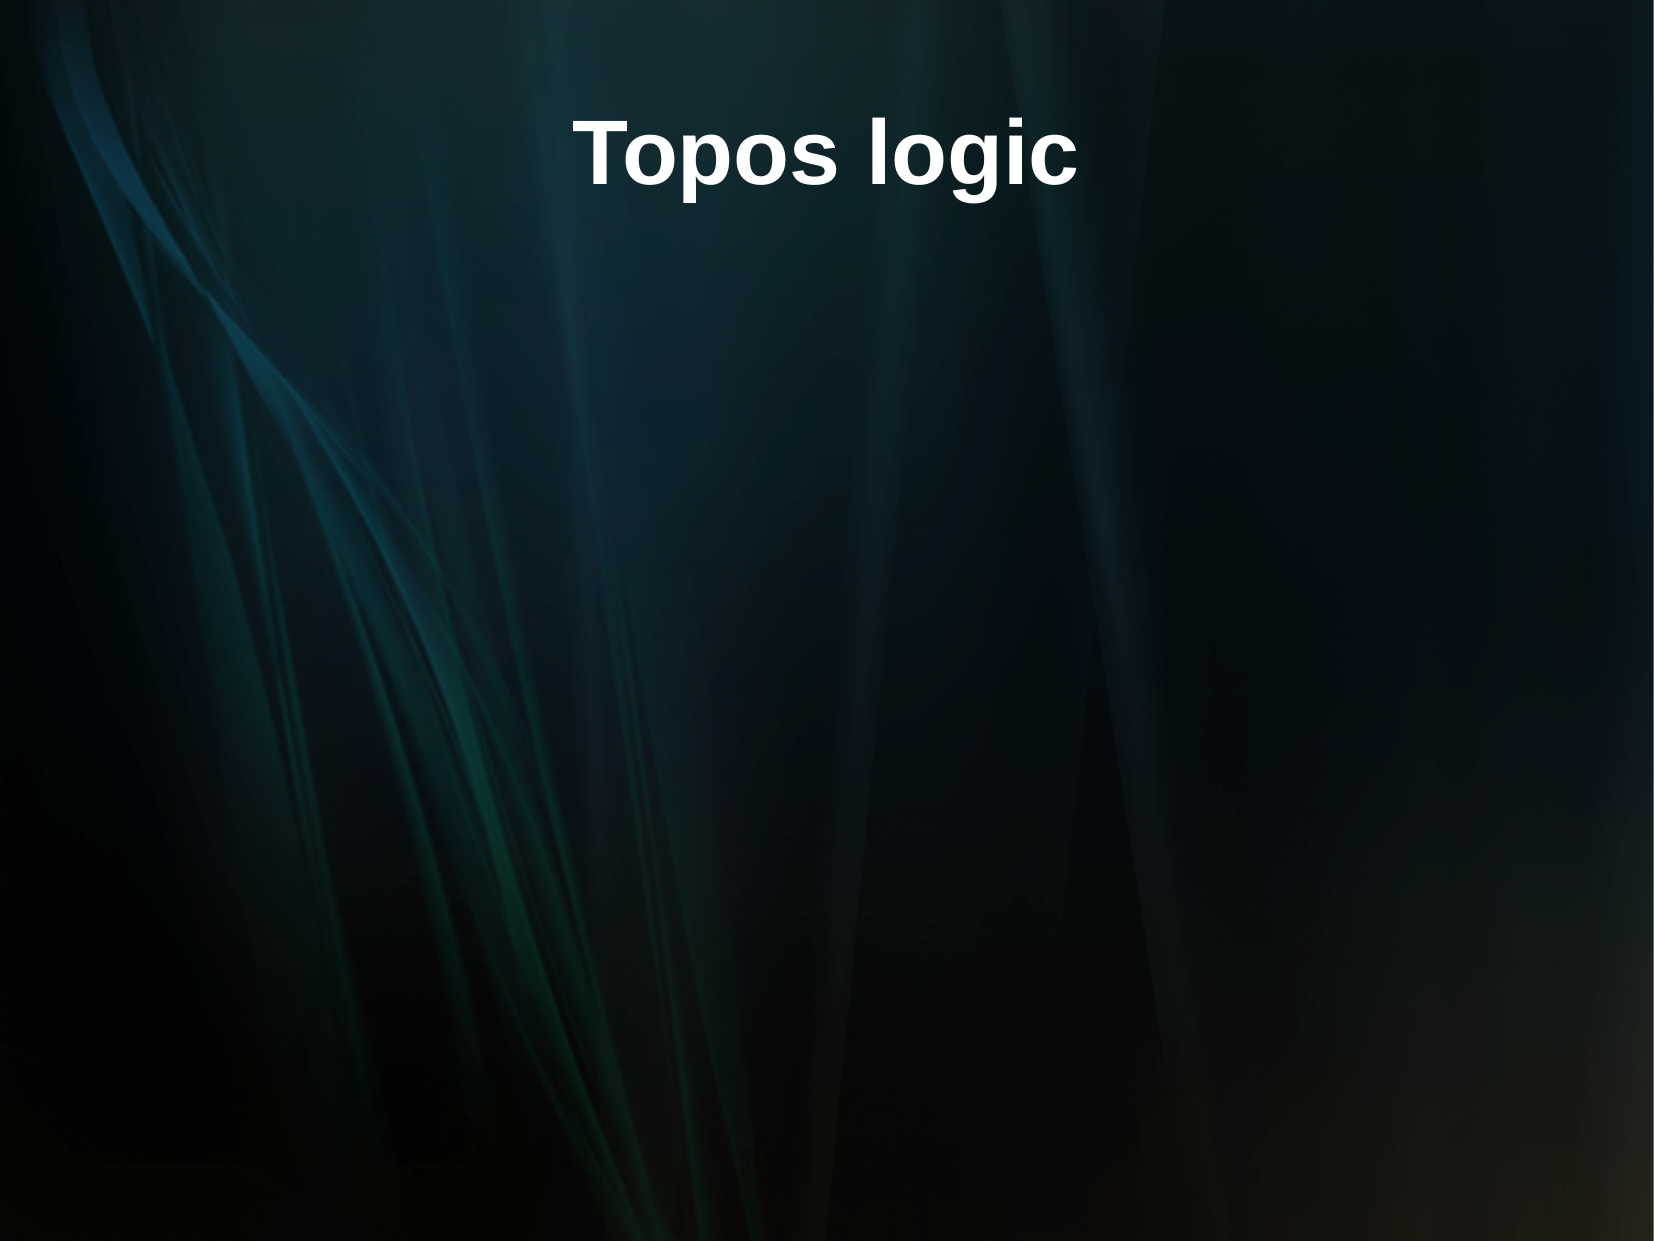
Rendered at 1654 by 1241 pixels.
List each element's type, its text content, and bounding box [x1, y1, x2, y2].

title Topos logic [82, 49, 1571, 257]
picture [0, 0, 1654, 1241]
